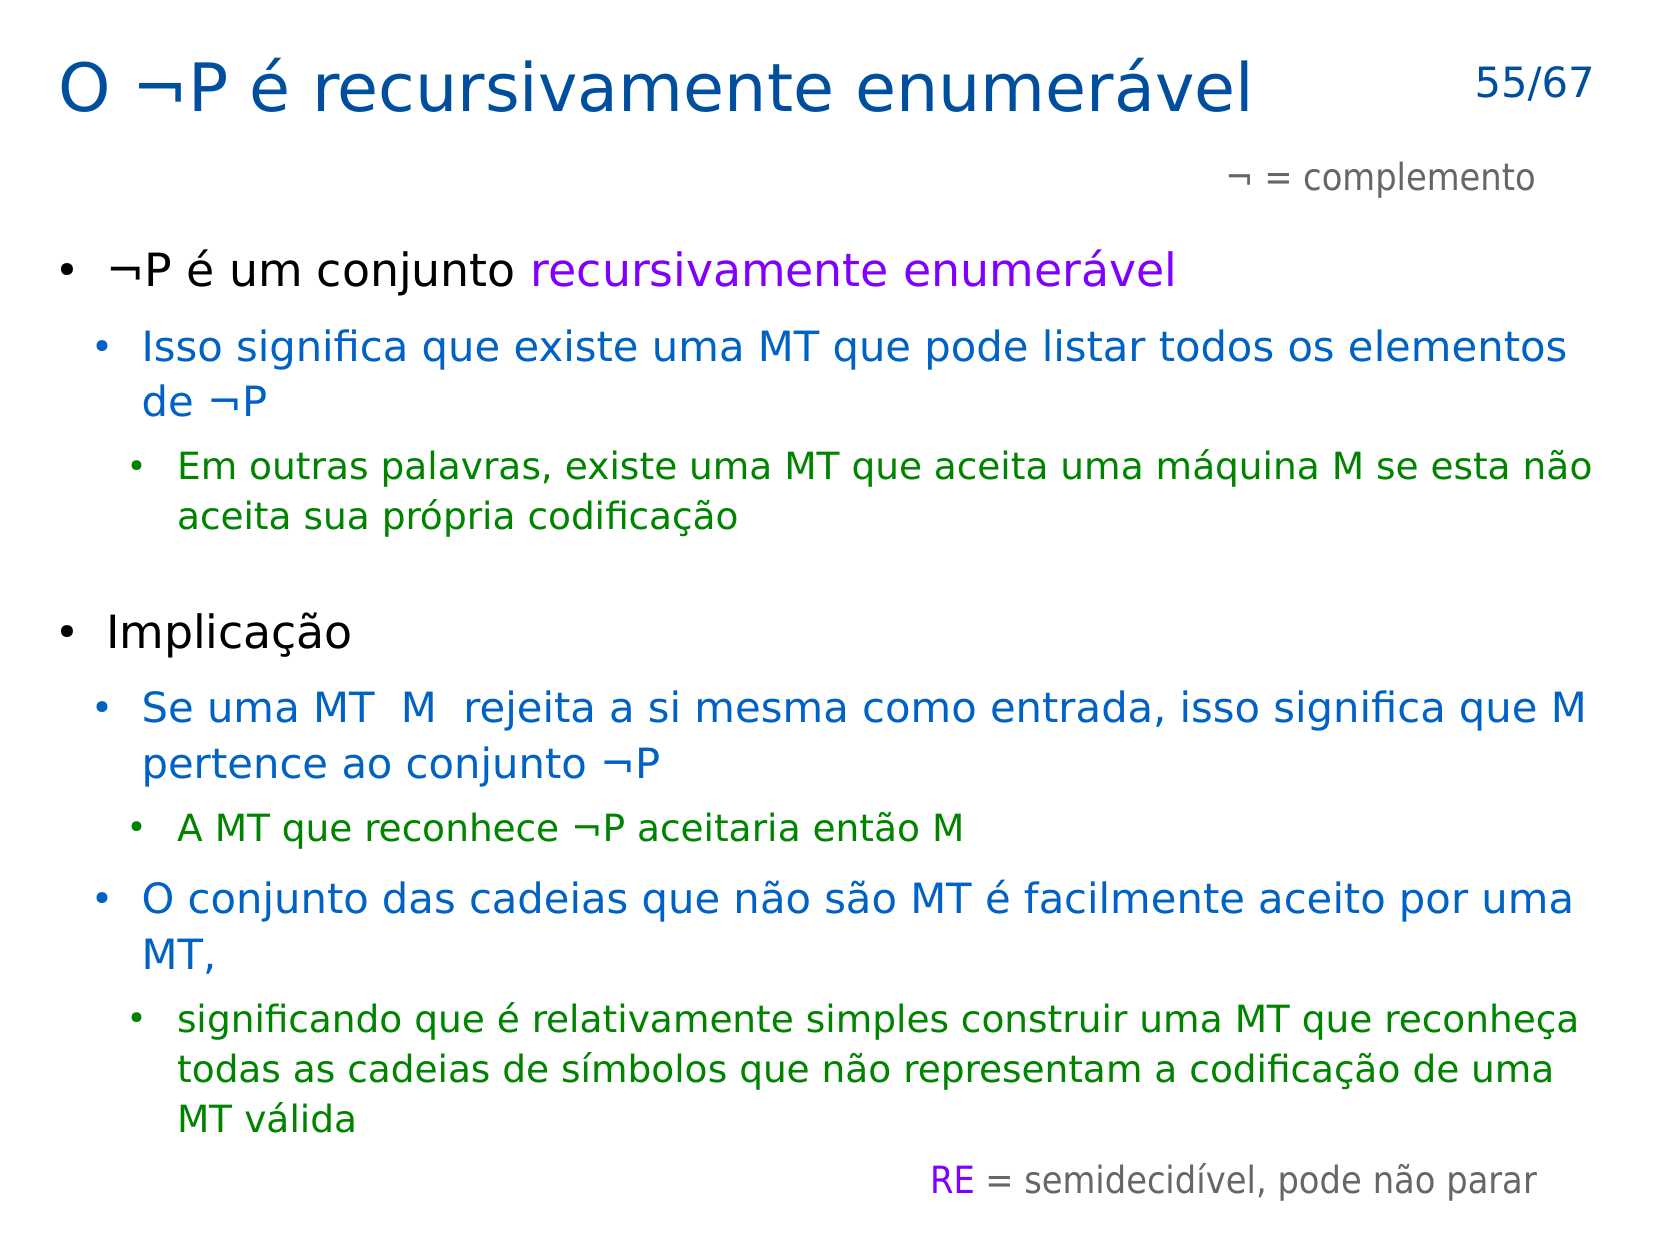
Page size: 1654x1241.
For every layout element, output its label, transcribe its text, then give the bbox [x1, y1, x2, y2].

title O ¬P é recursivamente enumerável [59, 29, 1625, 148]
text_box RE = semidecidível, pode não parar [915, 1151, 1625, 1210]
text_box ¬ = complemento [1210, 148, 1595, 207]
list ¬P é um conjunto recursivamente enumerável Isso significa que existe uma MT que pode listar todos os elementos de ¬P Em outras palavras, existe uma MT que aceita uma máquina M se esta não aceita sua própria codificação Implicação Se uma MT M rejeita a si mesma como entrada, isso significa que M pertence ao conjunto ¬P A MT que reconhece ¬P aceitaria então M O conjunto das cadeias que não são MT é facilmente aceito por uma MT, significando que é relativamente simples construir uma MT que reconheça todas as cadeias de símbolos que não representam a codificação de uma MT válida [59, 236, 1595, 1211]
